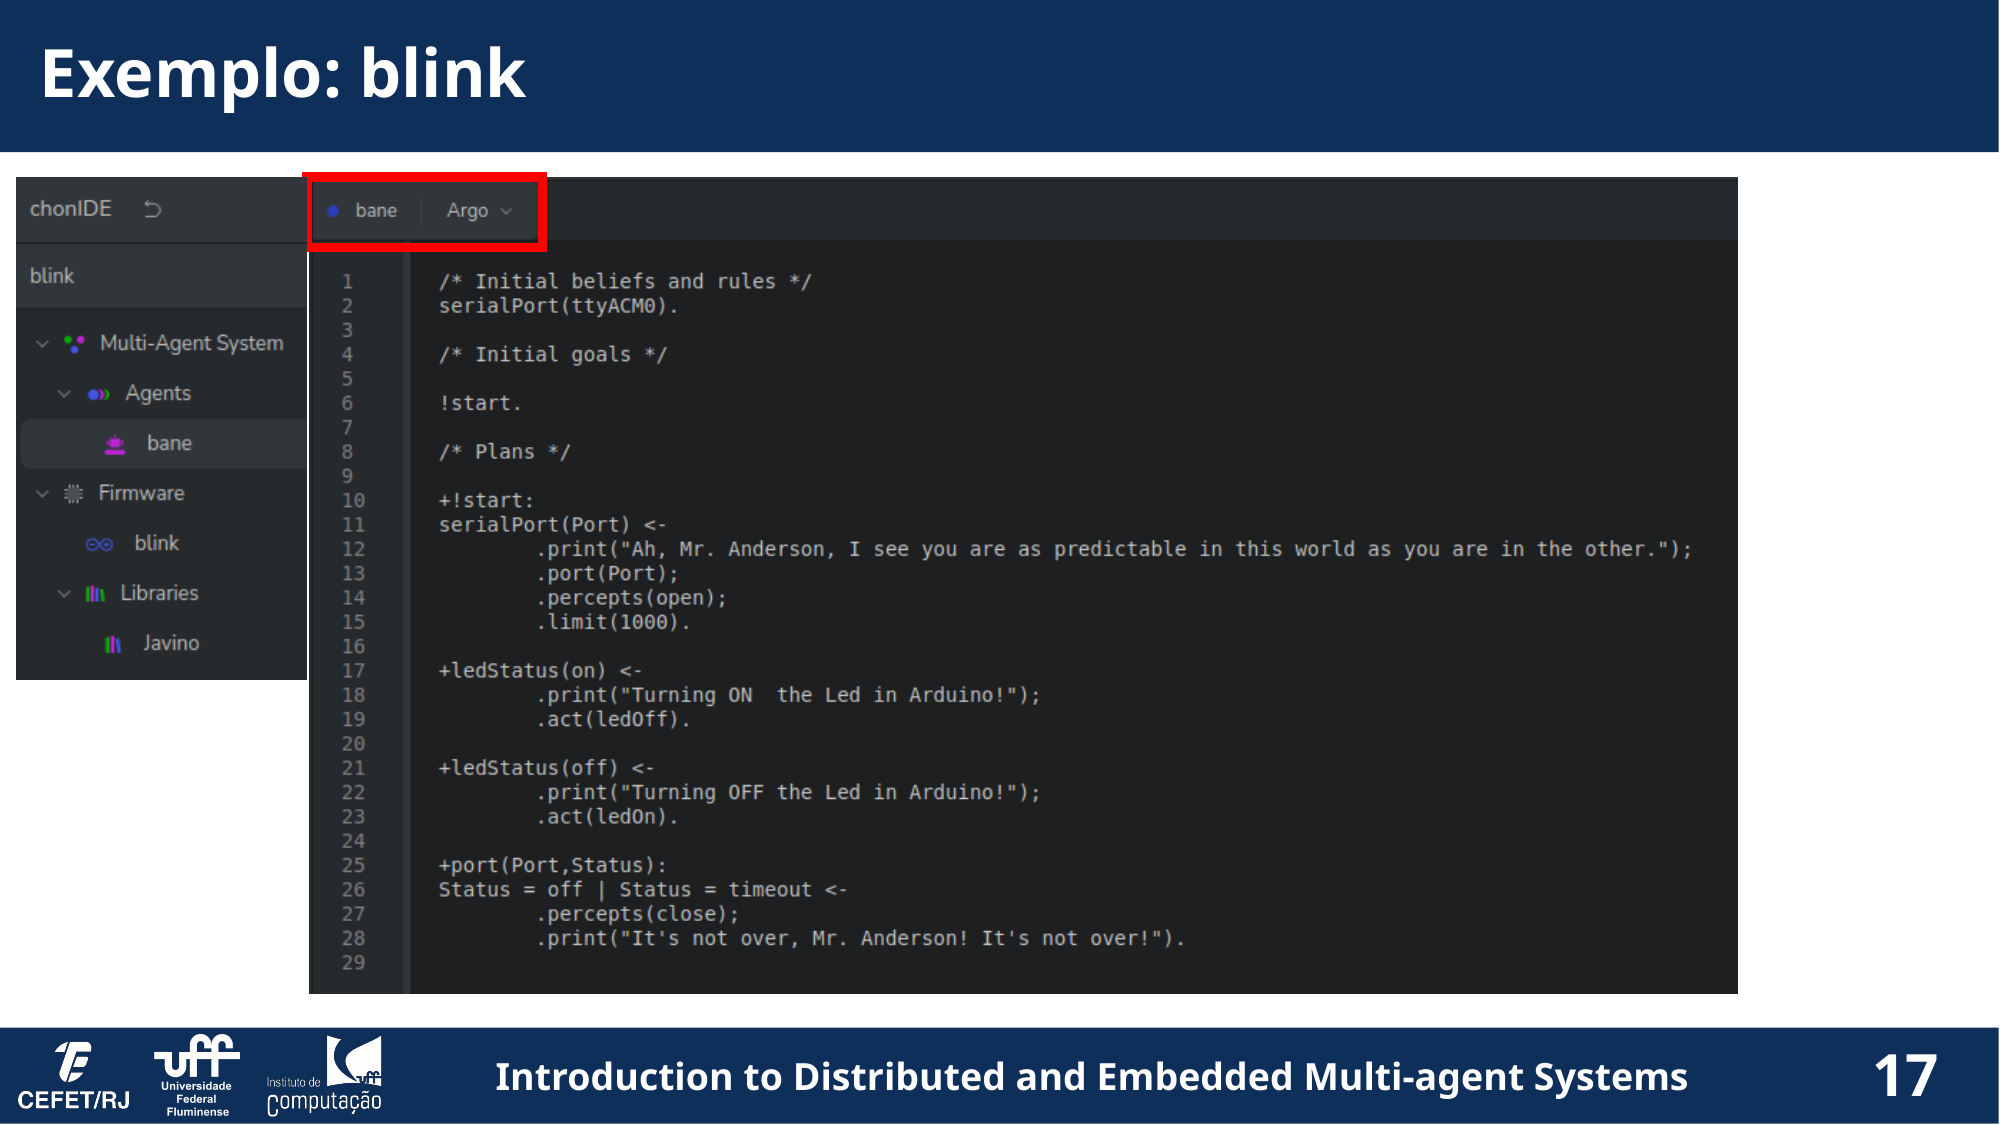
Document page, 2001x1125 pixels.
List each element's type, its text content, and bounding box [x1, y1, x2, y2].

picture [265, 1033, 383, 1117]
picture [16, 177, 307, 680]
picture [153, 1033, 241, 1121]
picture [312, 182, 538, 243]
text_box Exemplo: blink [25, 23, 1999, 119]
picture [309, 177, 1738, 994]
picture [18, 1021, 129, 1125]
